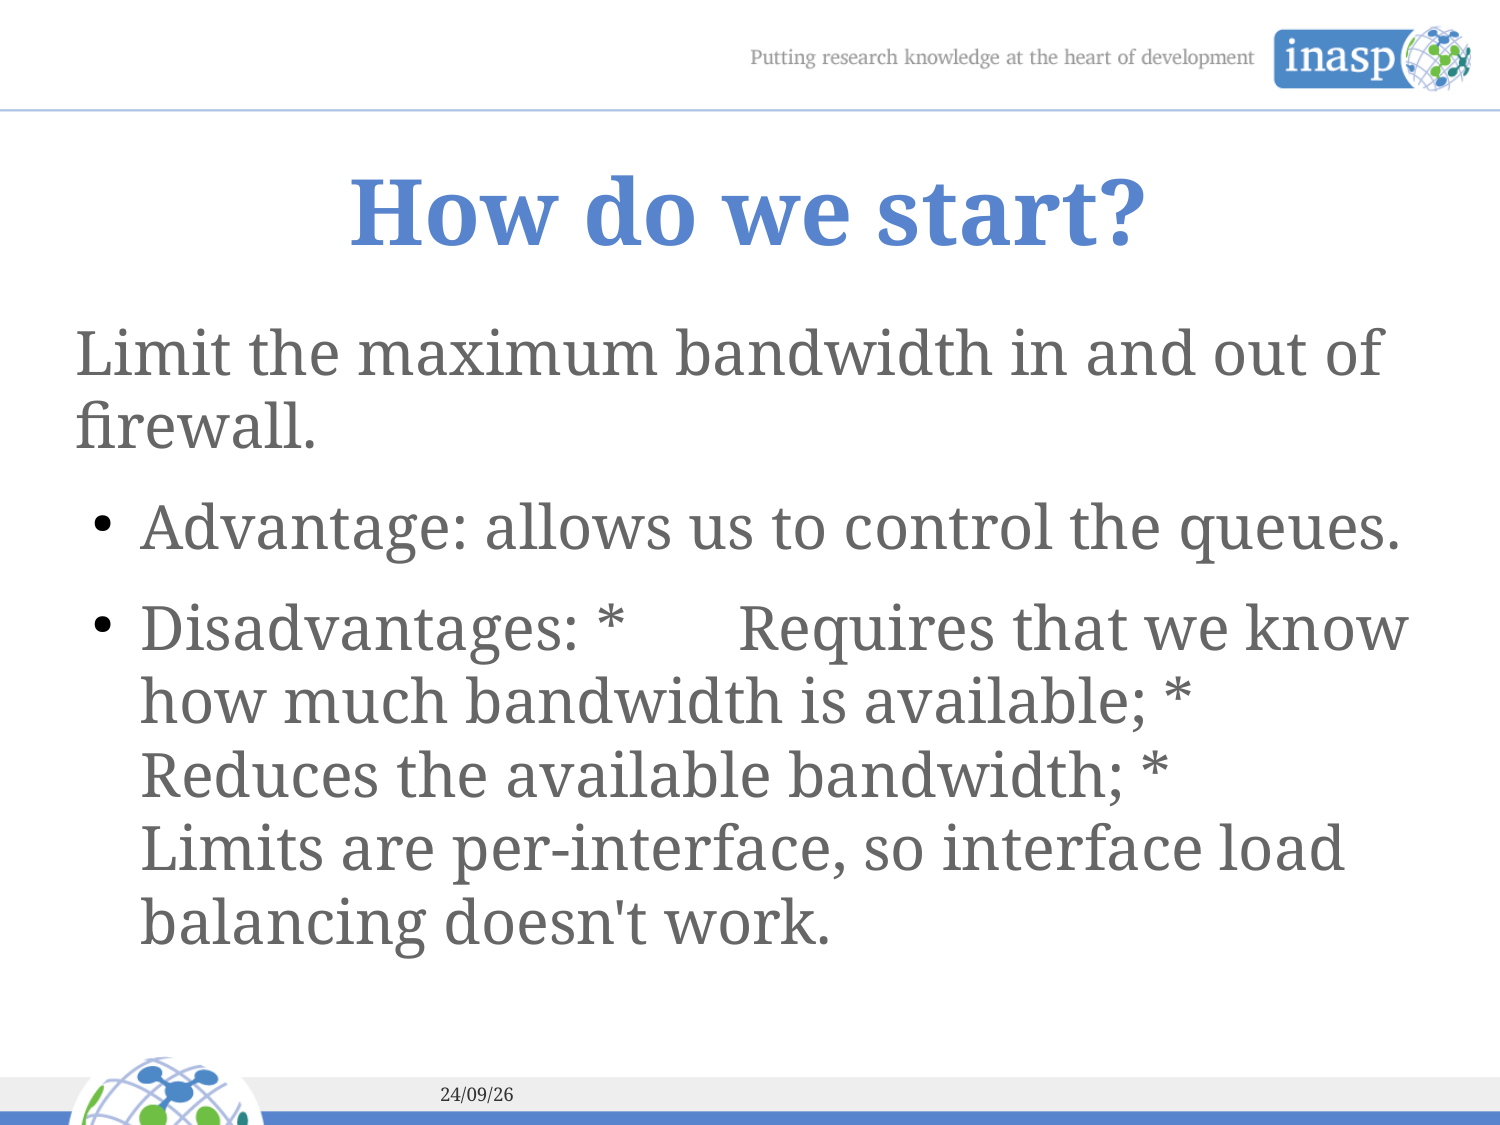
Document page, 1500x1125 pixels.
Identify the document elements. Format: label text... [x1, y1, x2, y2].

list Limit the maximum bandwidth in and out of firewall. Advantage: allows us to control the queues. Disadvantages: * Requires that we know how much bandwidth is available; * Reduces the available bandwidth; * Limits are per-interface, so interface load balancing doesn't work. [75, 313, 1426, 967]
title How do we start? [75, 129, 1426, 313]
picture [0, 0, 1500, 1125]
